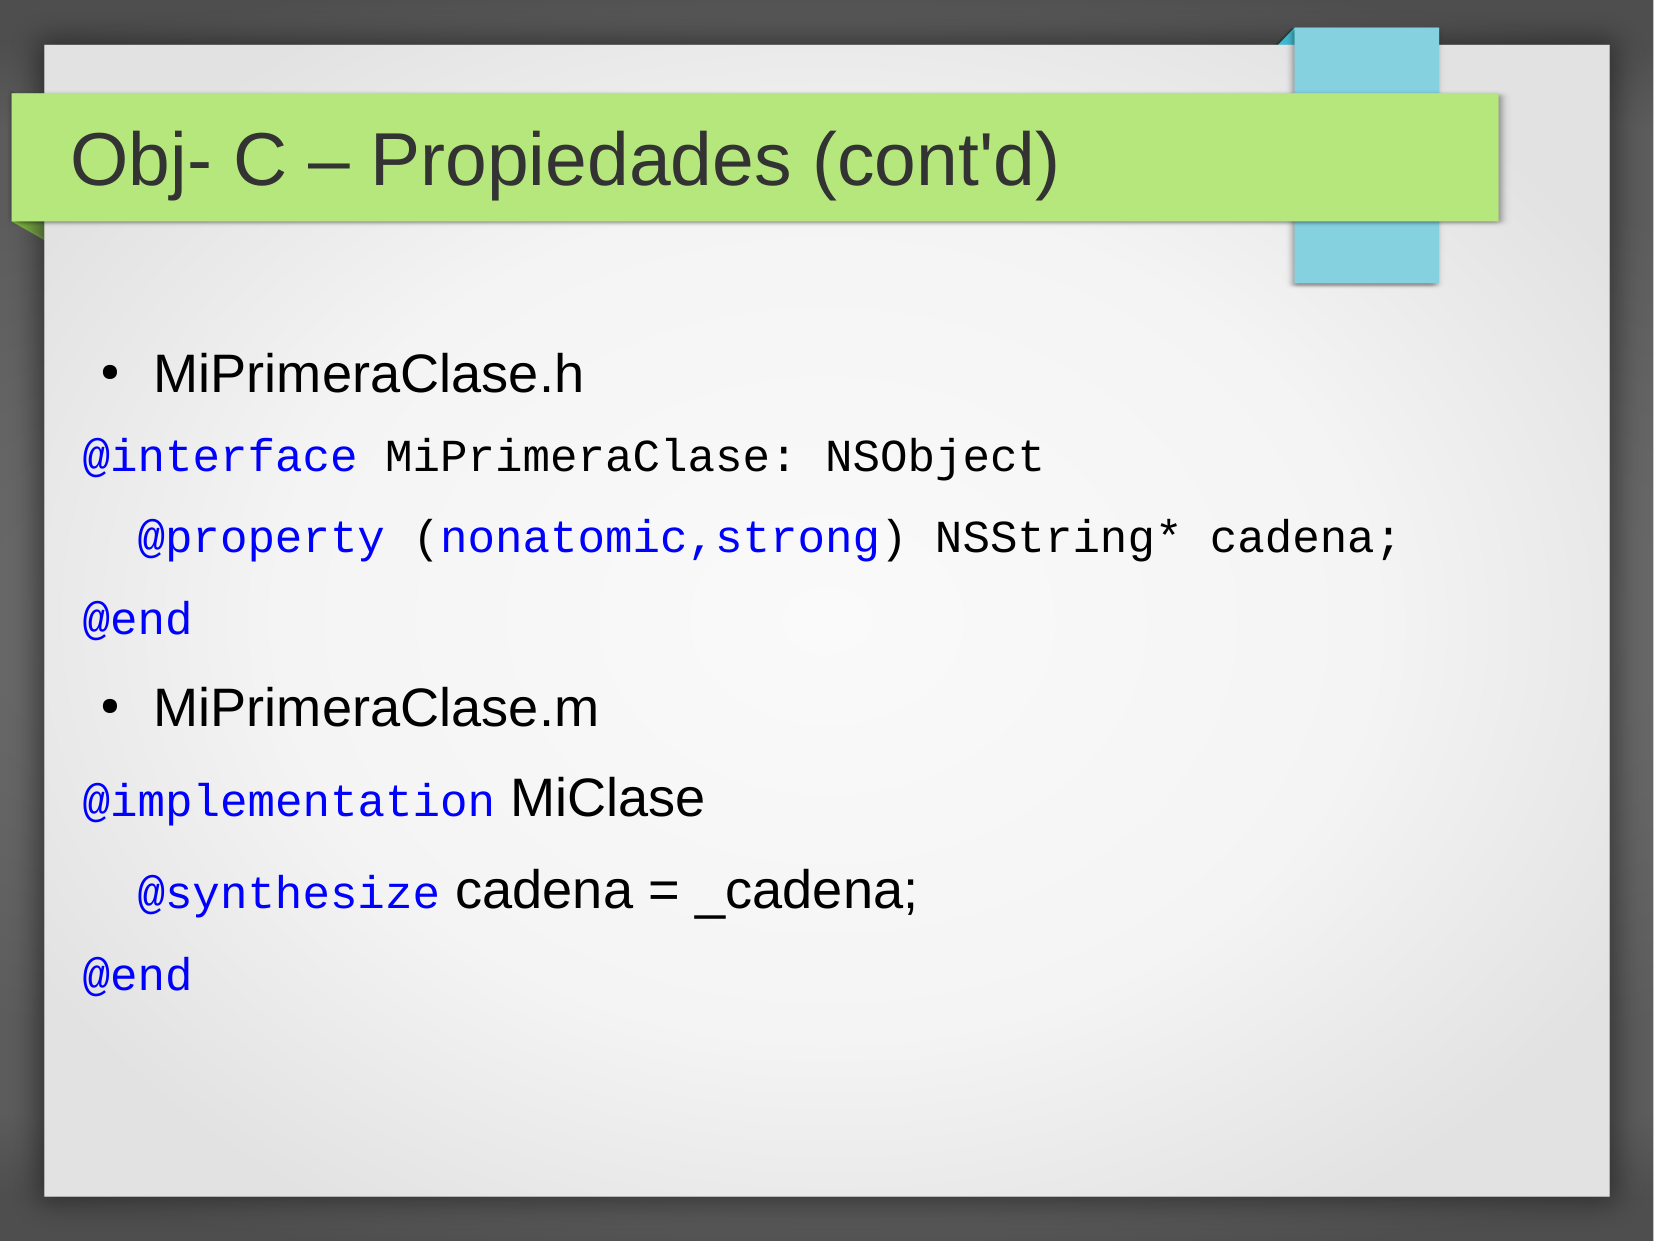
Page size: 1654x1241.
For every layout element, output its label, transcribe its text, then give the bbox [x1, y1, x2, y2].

list MiPrimeraClase.h @interface MiPrimeraClase: NSObject @property (nonatomic,strong) NSString* cadena; @end MiPrimeraClase.m @implementation MiClase @synthesize cadena = _cadena; @end [82, 343, 1538, 1063]
picture [0, 0, 1654, 1241]
title Obj- C – Propiedades (cont'd) [70, 106, 1229, 213]
